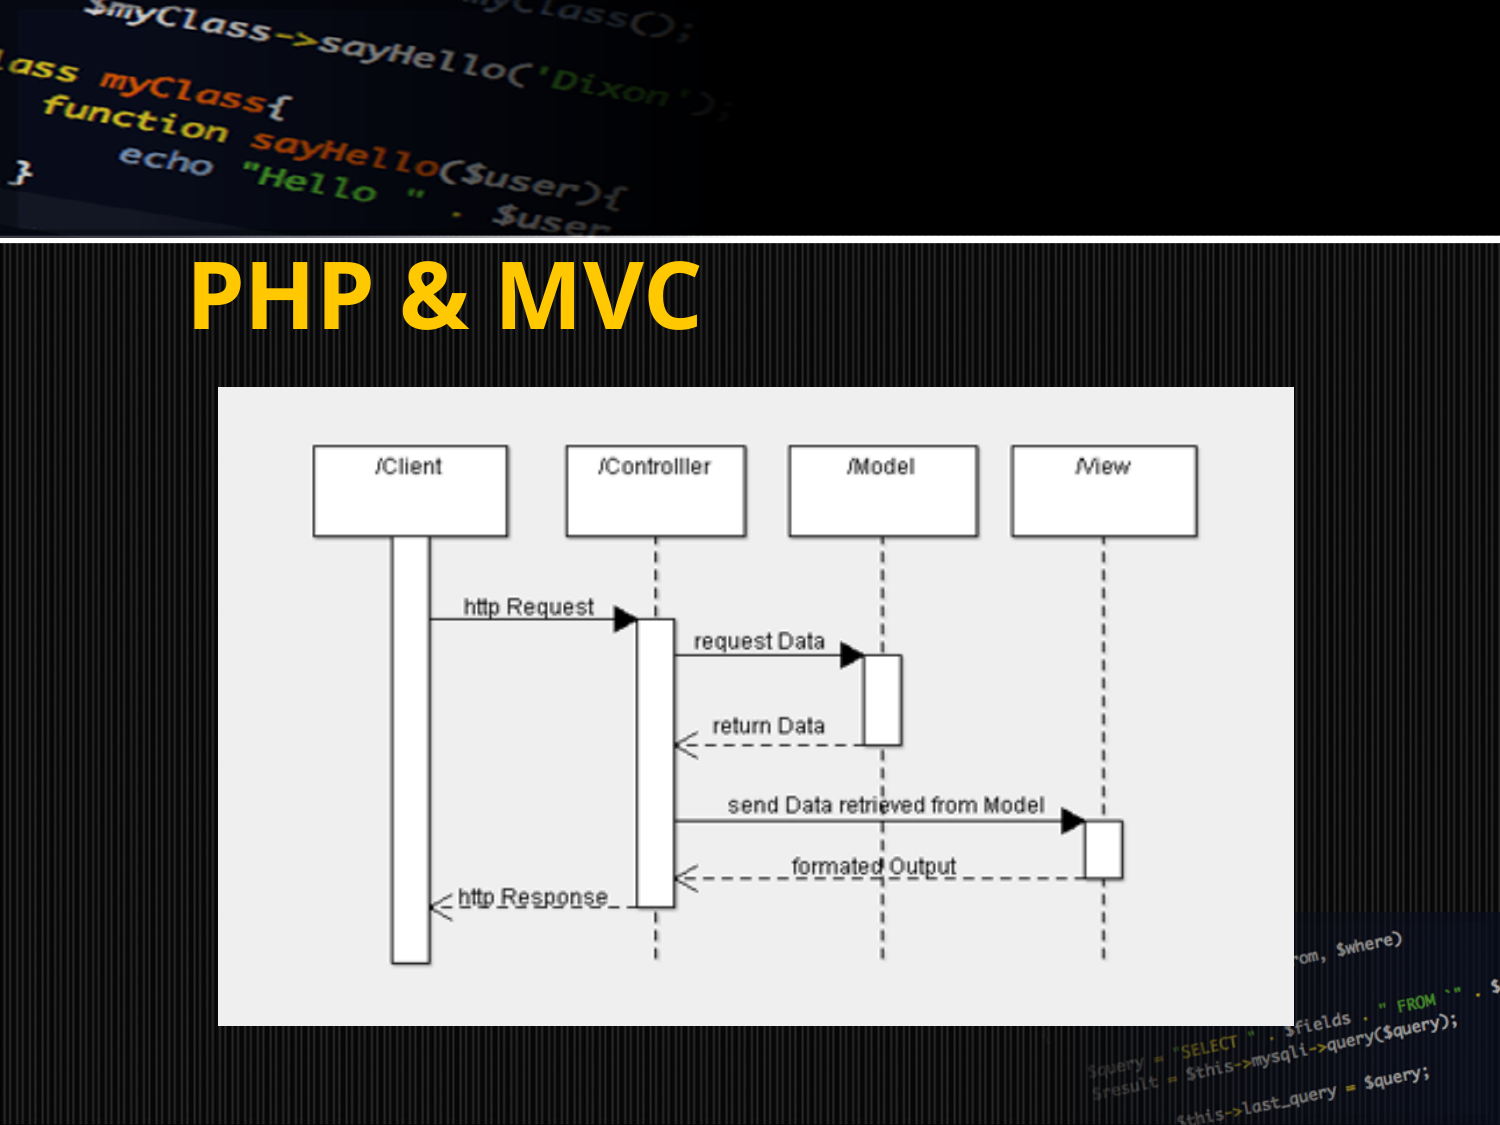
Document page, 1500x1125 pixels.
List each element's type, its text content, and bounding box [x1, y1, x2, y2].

picture [0, 0, 743, 238]
title PHP & MVC [171, 168, 1324, 356]
picture [0, 243, 1500, 1125]
